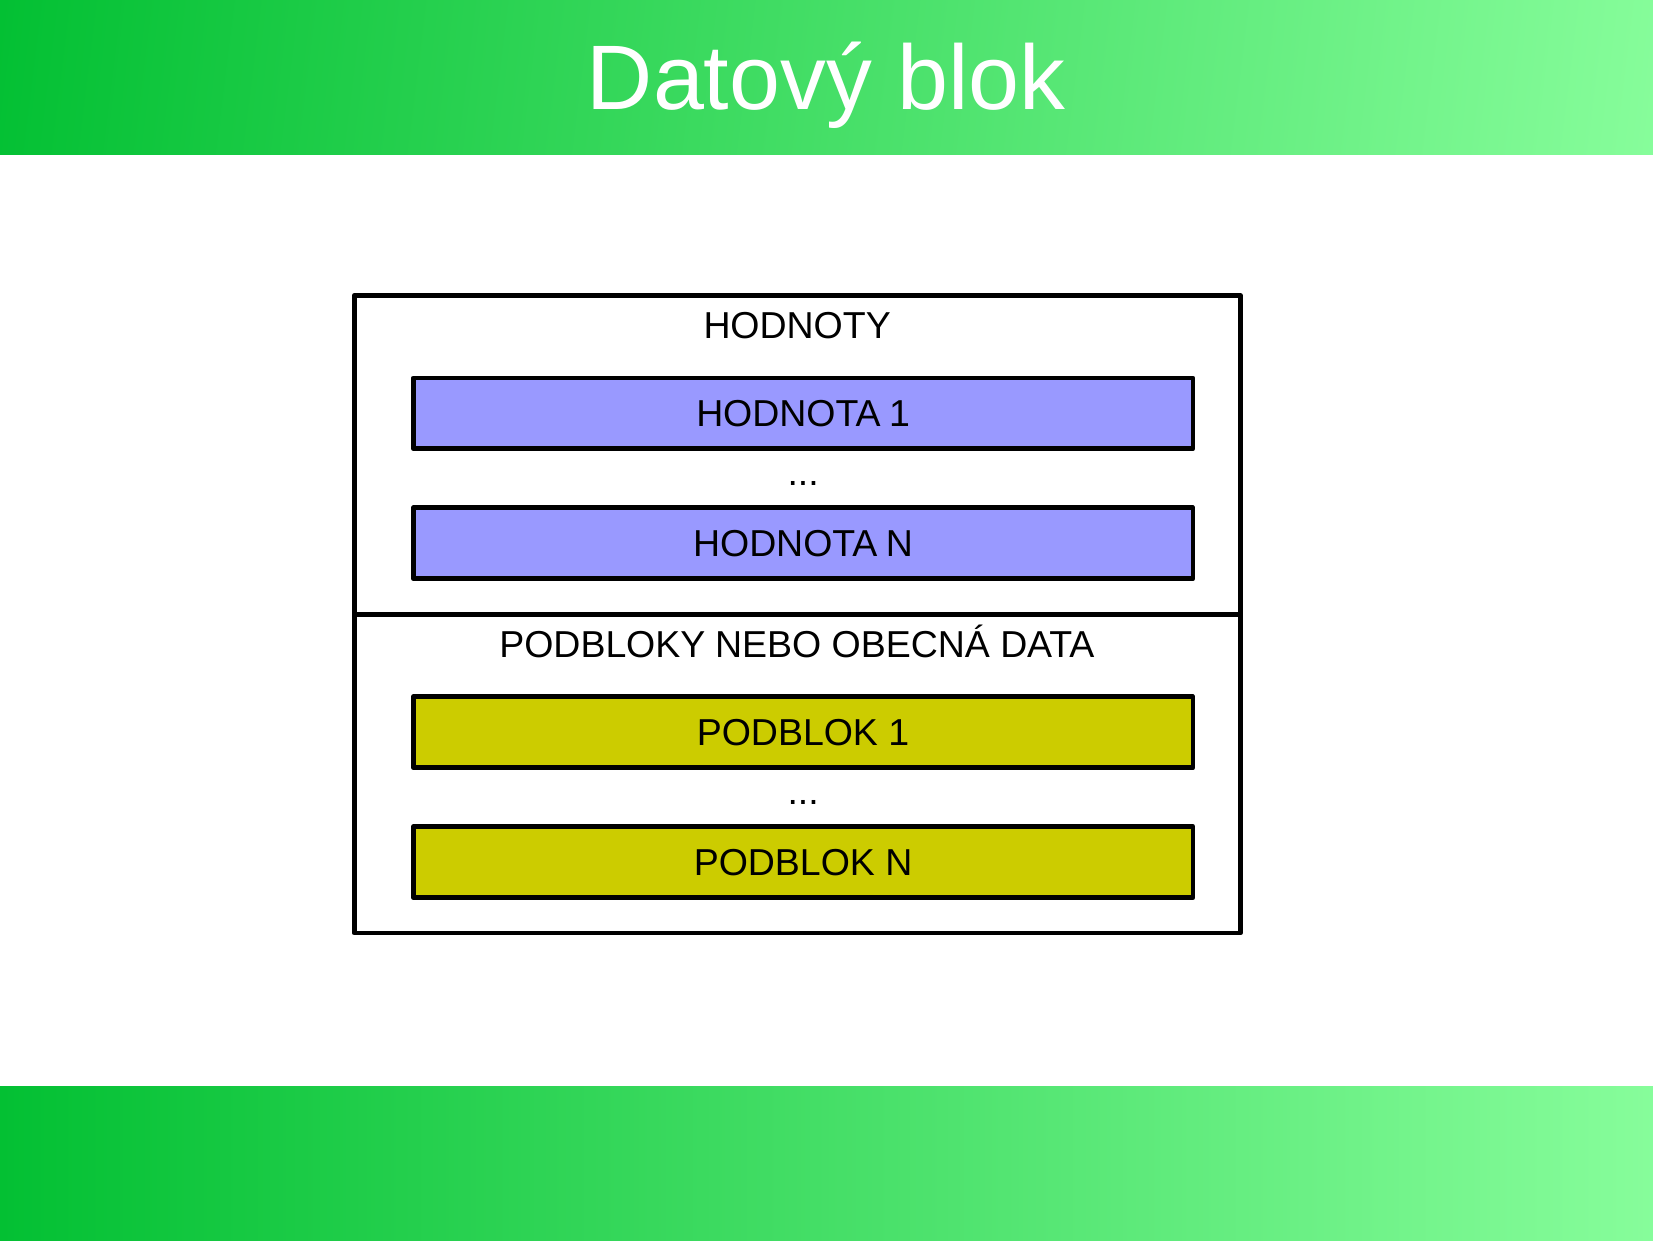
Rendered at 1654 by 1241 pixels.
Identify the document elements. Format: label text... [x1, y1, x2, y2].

title Datový blok [82, 25, 1571, 130]
text_box PODBLOK N [413, 826, 1193, 898]
text_box HODNOTY [354, 295, 1241, 614]
text_box PODBLOKY NEBO OBECNÁ DATA [354, 614, 1241, 934]
text_box PODBLOK 1 [413, 696, 1193, 768]
text_box HODNOTA N [413, 507, 1193, 579]
text_box HODNOTA 1 [413, 377, 1193, 449]
